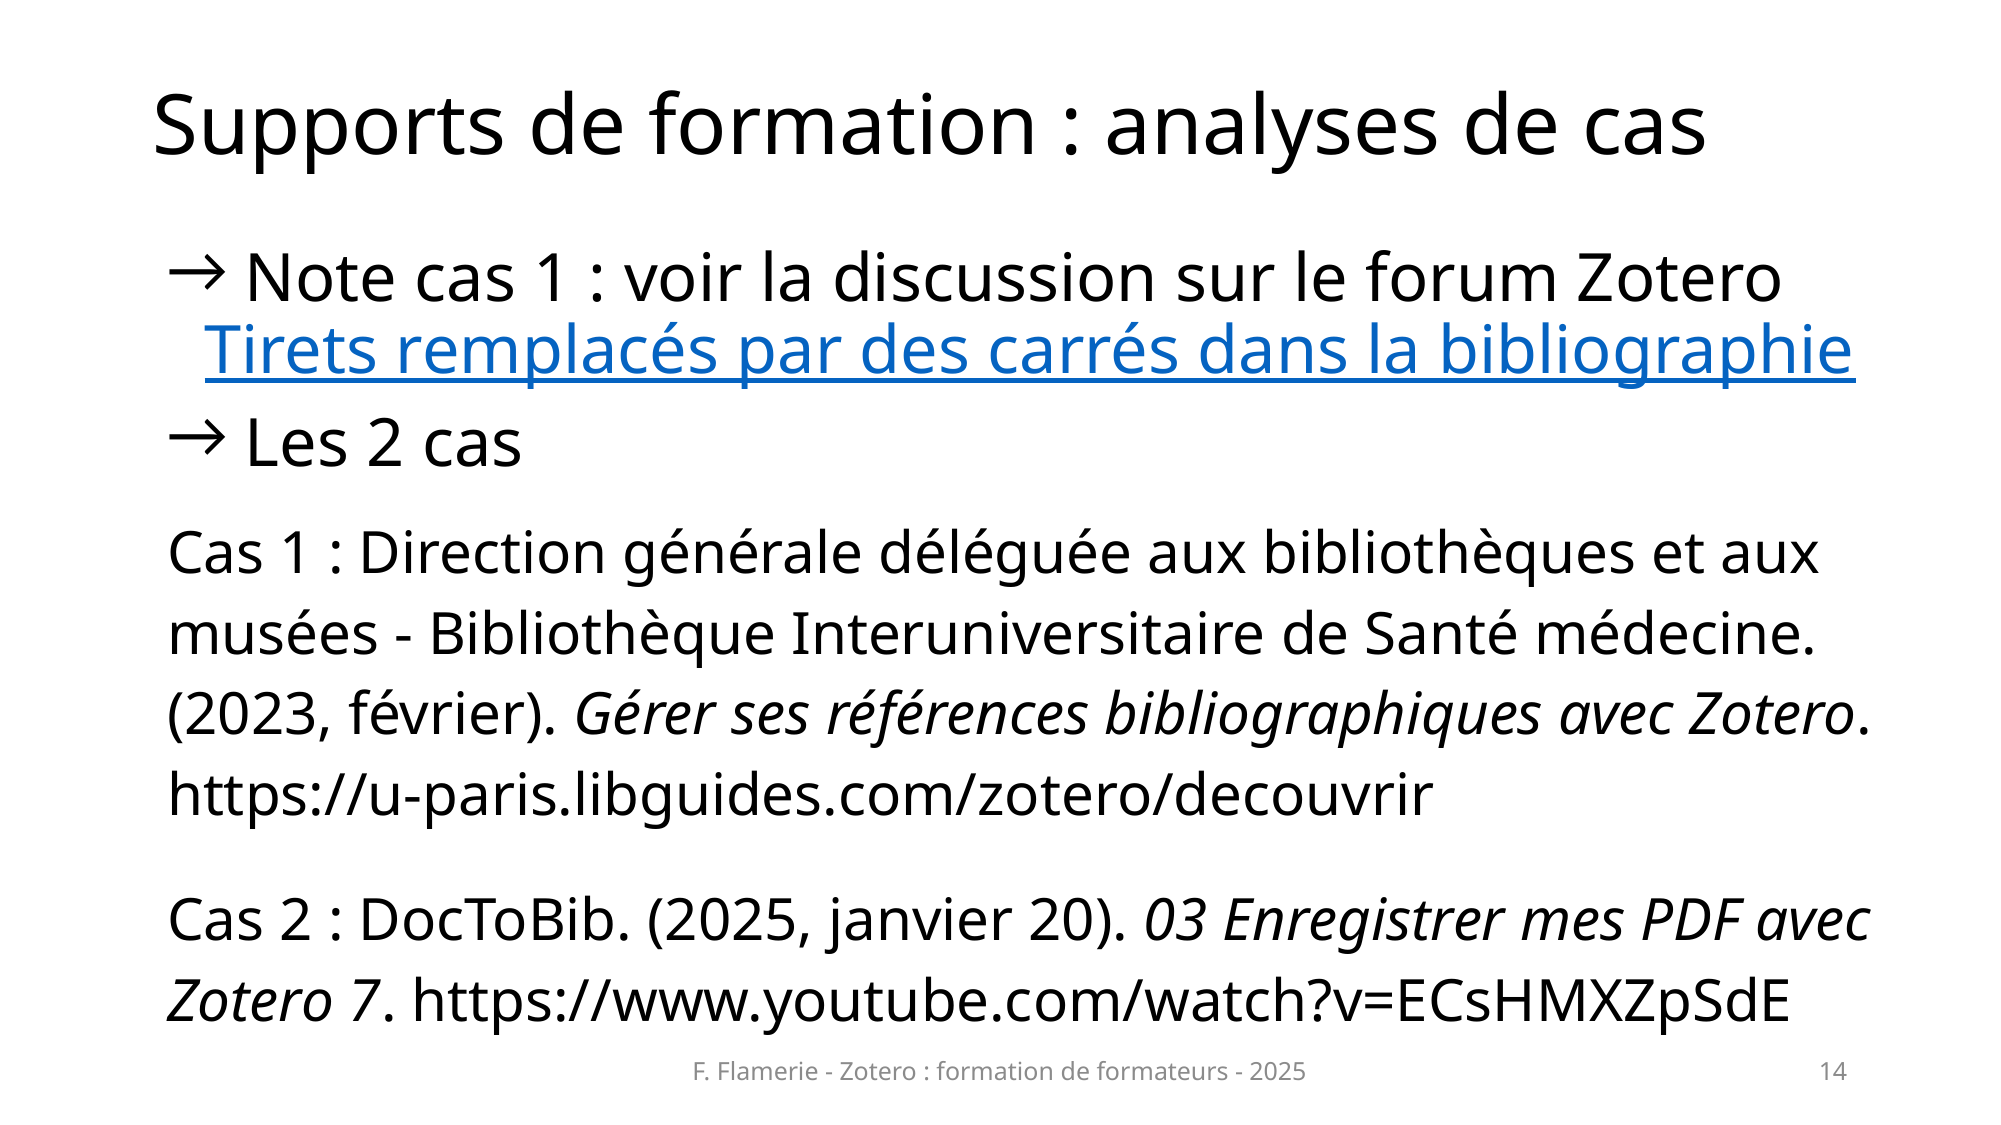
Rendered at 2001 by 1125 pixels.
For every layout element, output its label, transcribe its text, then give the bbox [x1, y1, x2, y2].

list Note cas 1 : voir la discussion sur le forum Zotero Tirets remplacés par des carrés dans la bibliographie Les 2 cas Cas 1 : Direction générale déléguée aux bibliothèques et aux musées - Bibliothèque Interuniversitaire de Santé médecine. (2023, février). Gérer ses références bibliographiques avec Zotero. https://u-paris.libguides.com/zotero/decouvrir Cas 2 : DocToBib. (2025, janvier 20). 03 Enregistrer mes PDF avec Zotero 7. https://www.youtube.com/watch?v=ECsHMXZpSdE [152, 236, 1936, 1047]
title Supports de formation : analyses de cas [137, 18, 1863, 237]
